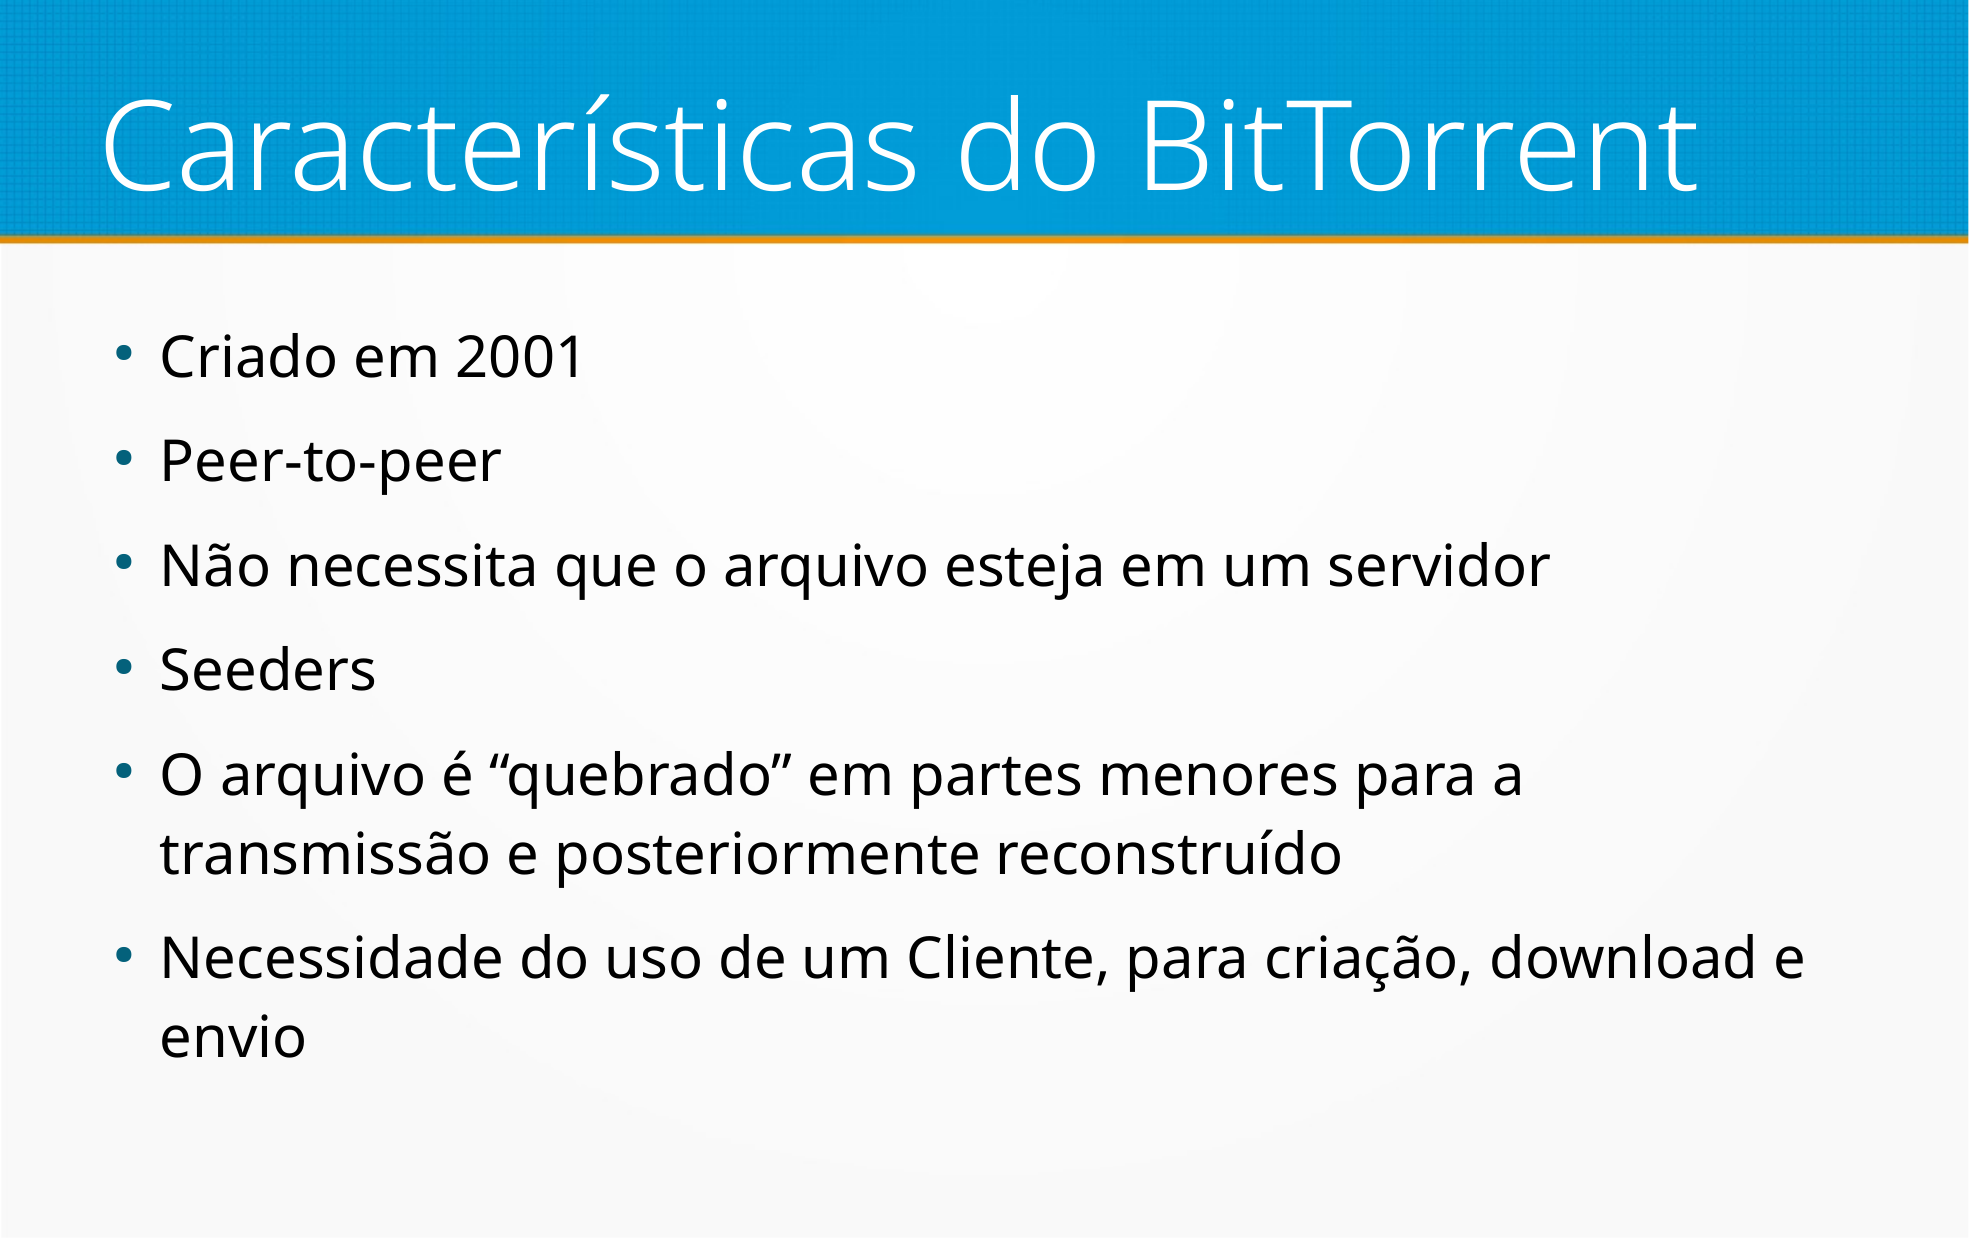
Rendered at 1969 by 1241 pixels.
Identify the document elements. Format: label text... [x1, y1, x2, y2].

title Características do BitTorrent [98, 19, 1870, 227]
list Criado em 2001 Peer-to-peer Não necessita que o arquivo esteja em um servidor Seeders O arquivo é “quebrado” em partes menores para a transmissão e posteriormente reconstruído Necessidade do uso de um Cliente, para criação, download e envio [98, 315, 1861, 1081]
picture [0, 233, 1969, 1241]
